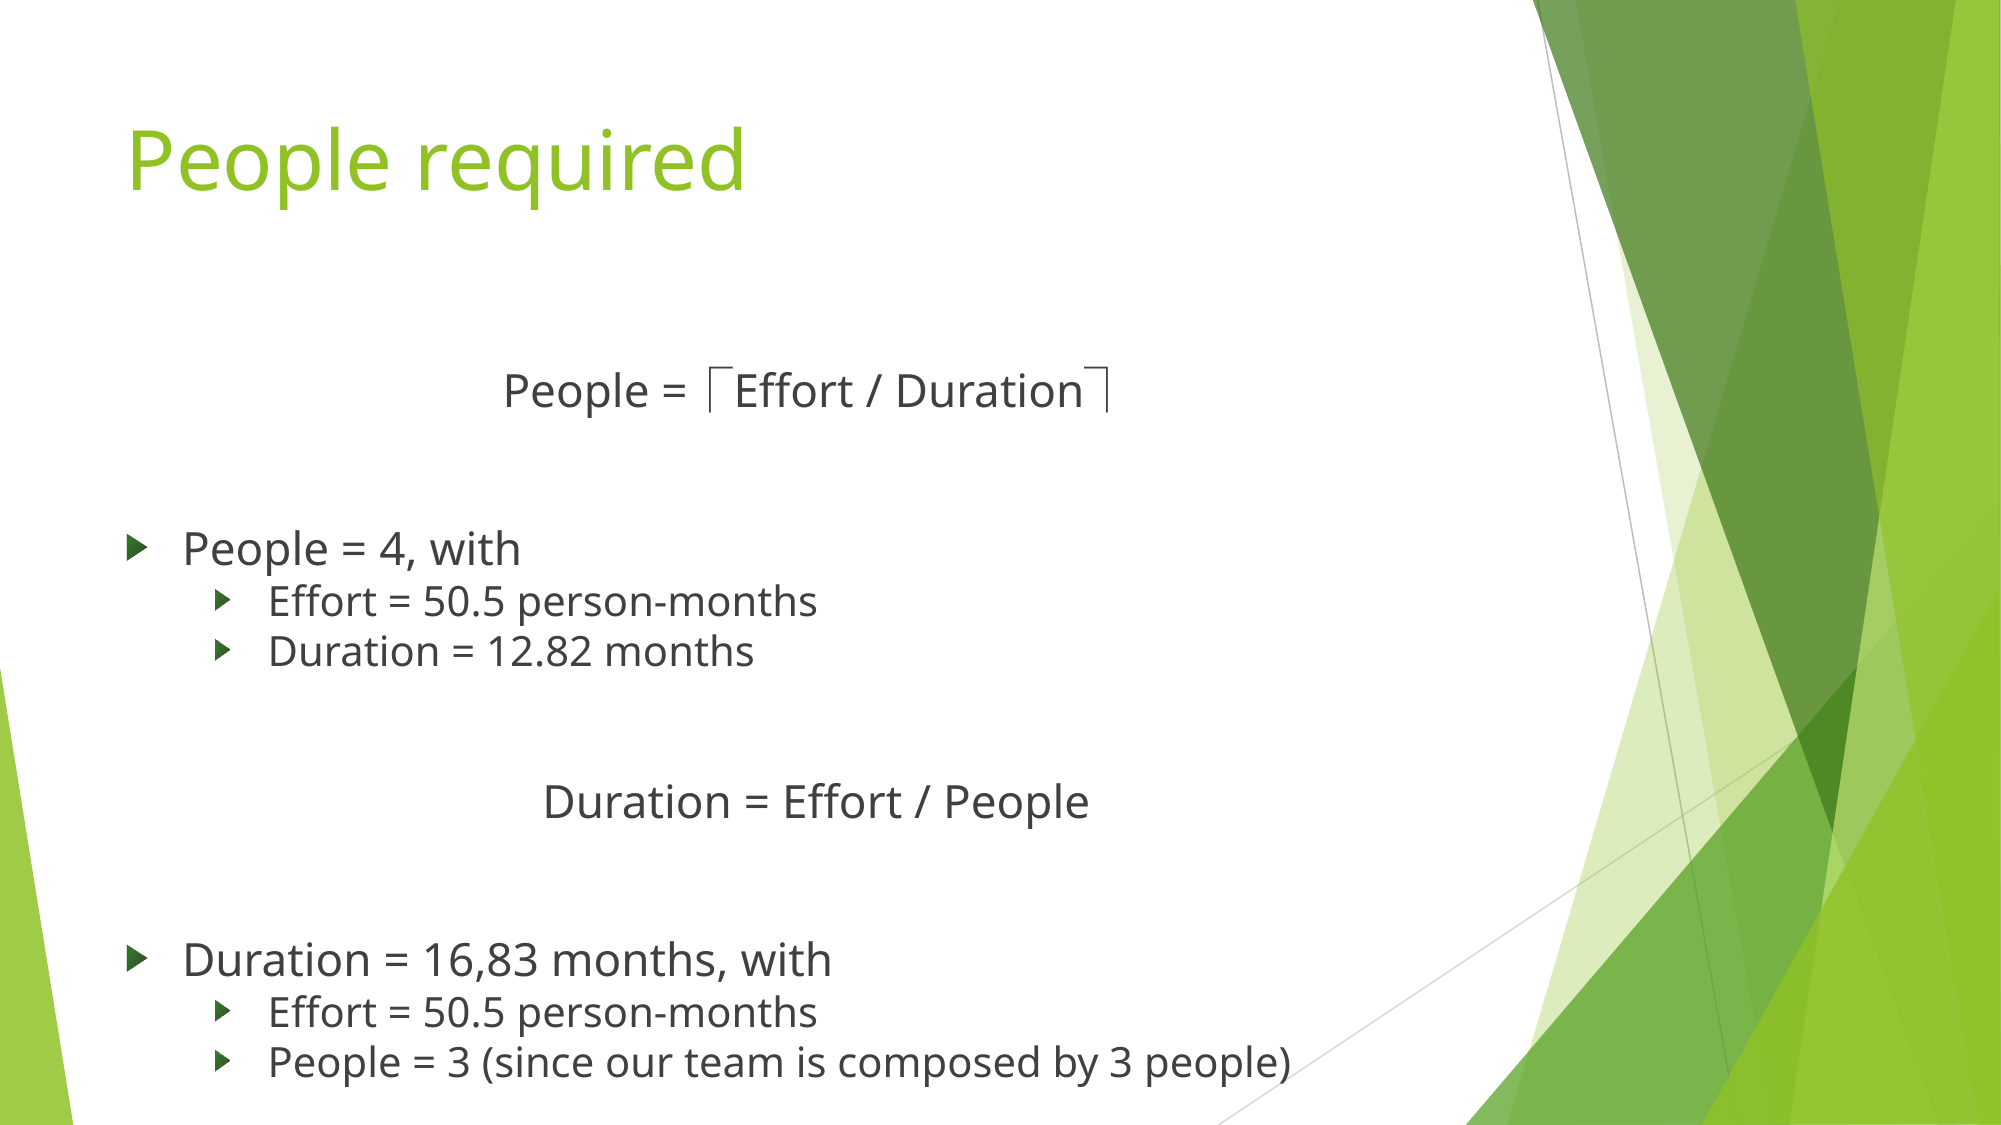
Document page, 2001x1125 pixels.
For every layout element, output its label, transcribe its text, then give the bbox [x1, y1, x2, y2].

title People required [111, 99, 1522, 317]
list People =⎾Effort / Duration⏋ People = 4, with Effort = 50.5 person-months Duration = 12.82 months Duration = Effort / People Duration = 16,83 months, with Effort = 50.5 person-months People = 3 (since our team is composed by 3 people) [111, 354, 1522, 992]
